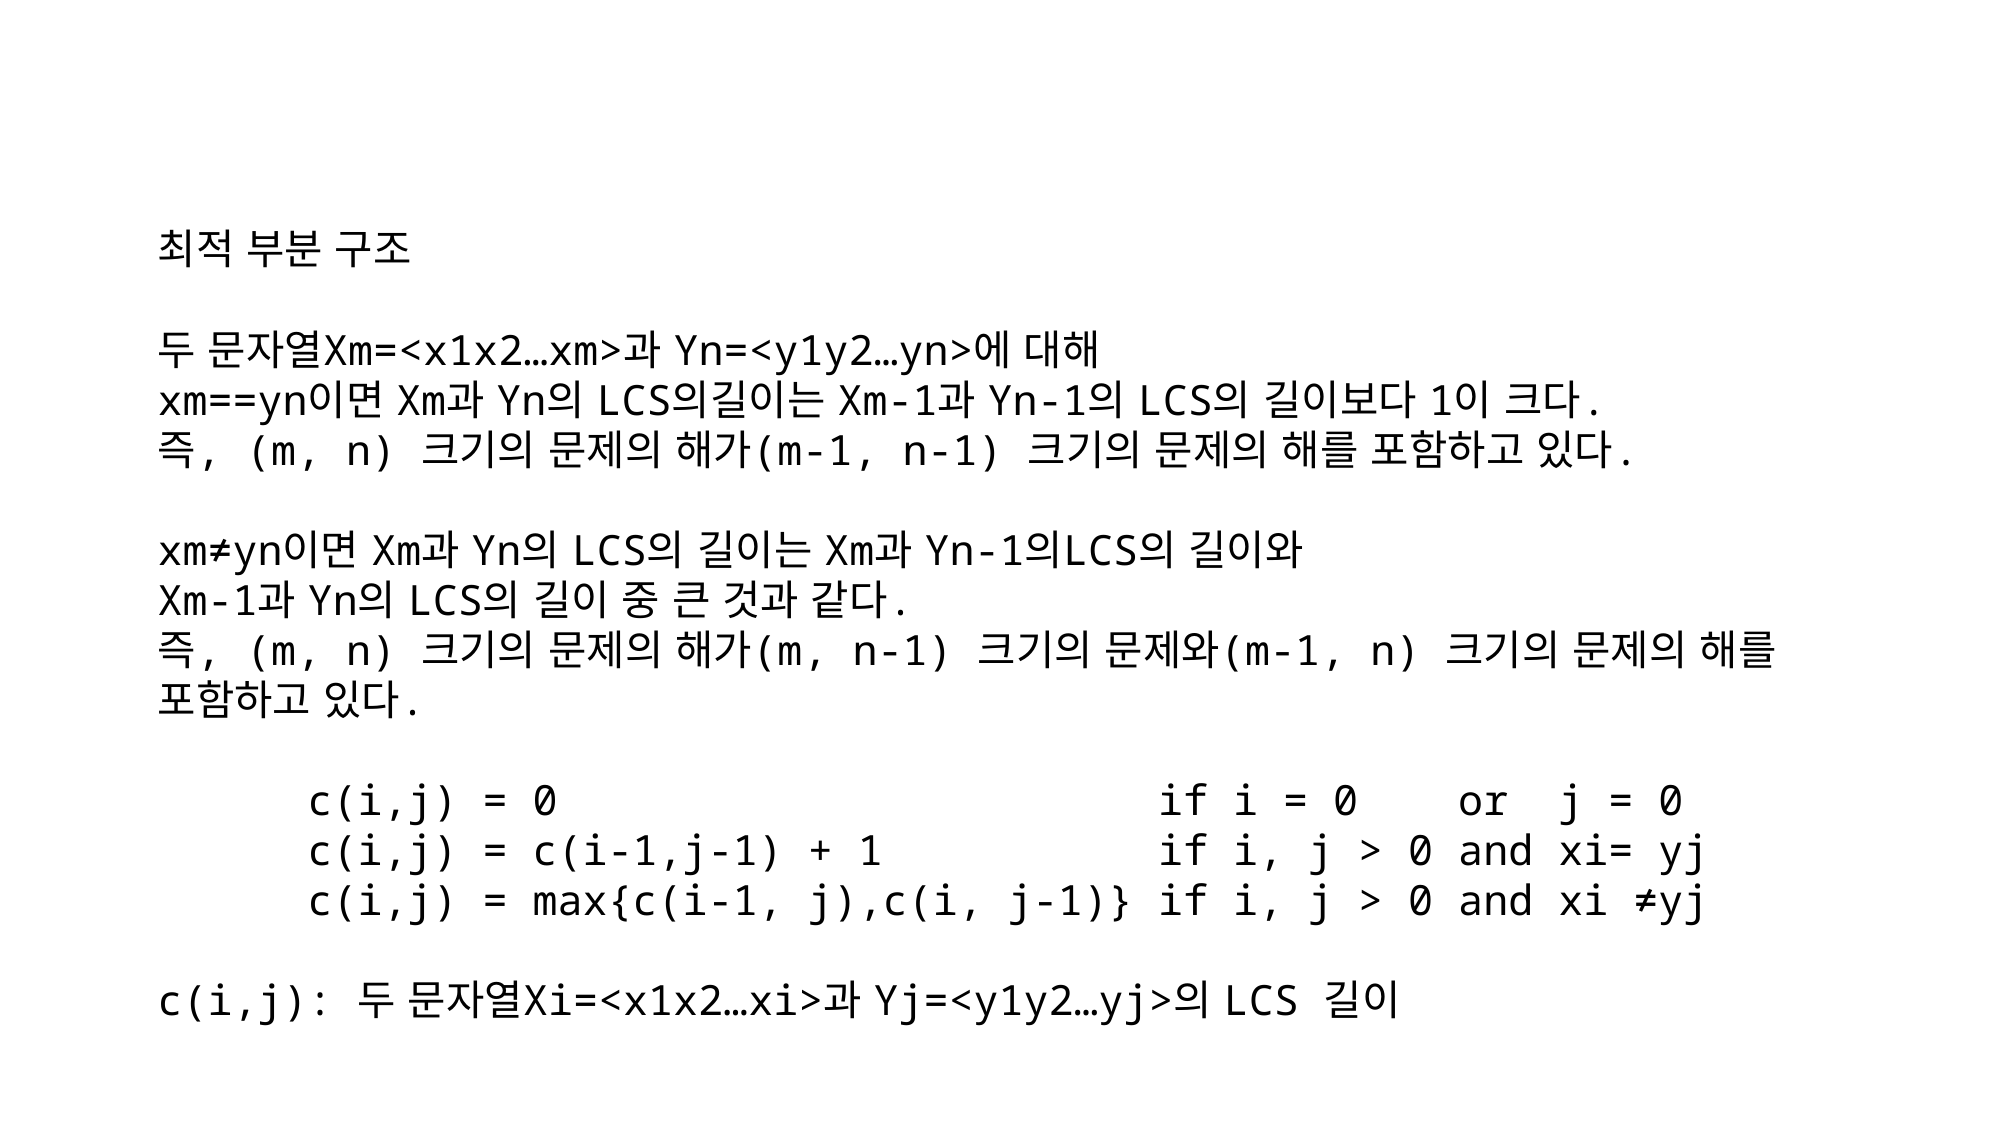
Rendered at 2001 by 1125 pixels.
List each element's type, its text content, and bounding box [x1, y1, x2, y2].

text_box 최적 부분 구조 두 문자열Xm=<x1x2…xm>과 Yn=<y1y2…yn>에 대해 xm==yn이면 Xm과 Yn의 LCS의길이는 Xm-1과 Yn-1의 LCS의 길이보다 1이 크다. 즉, (m, n) 크기의 문제의 해가(m-1, n-1) 크기의 문제의 해를 포함하고 있다. xm≠yn이면 Xm과 Yn의 LCS의 길이는 Xm과 Yn-1의LCS의 길이와 Xm-1과 Yn의 LCS의 길이 중 큰 것과 같다. 즉, (m, n) 크기의 문제의 해가(m, n-1) 크기의 문제와(m-1, n) 크기의 문제의 해를 포함하고 있다. c(i,j) = 0 if i = 0 or j = 0 c(i,j) = c(i-1,j-1) + 1 if i, j > 0 and xi= yj c(i,j) = max{c(i-1, j),c(i, j-1)} if i, j > 0 and xi ≠yj c(i,j): 두 문자열Xi=<x1x2…xi>과 Yj=<y1y2…yj>의 LCS 길이 [142, 216, 1804, 1032]
